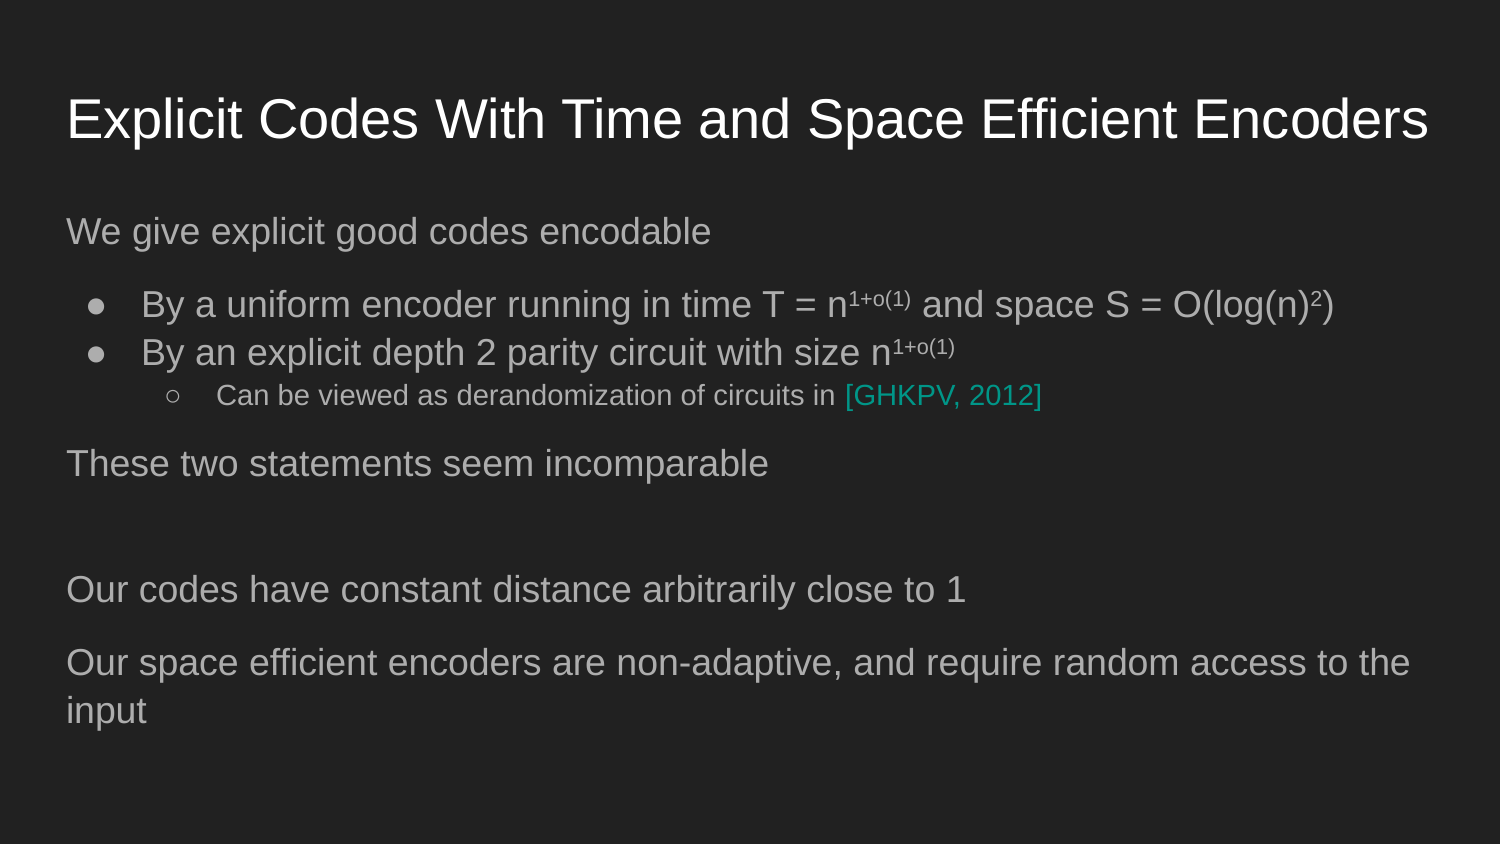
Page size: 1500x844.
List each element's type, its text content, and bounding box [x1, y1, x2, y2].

list We give explicit good codes encodable By a uniform encoder running in time T = n1+o(1) and space S = O(log(n)2) By an explicit depth 2 parity circuit with size n1+o(1) Can be viewed as derandomization of circuits in [GHKPV, 2012] These two statements seem incomparable [51, 189, 1449, 525]
list Our codes have constant distance arbitrarily close to 1 Our space efficient encoders are non-adaptive, and require random access to the input [51, 546, 1449, 784]
title Explicit Codes With Time and Space Efficient Encoders [51, 72, 1449, 167]
